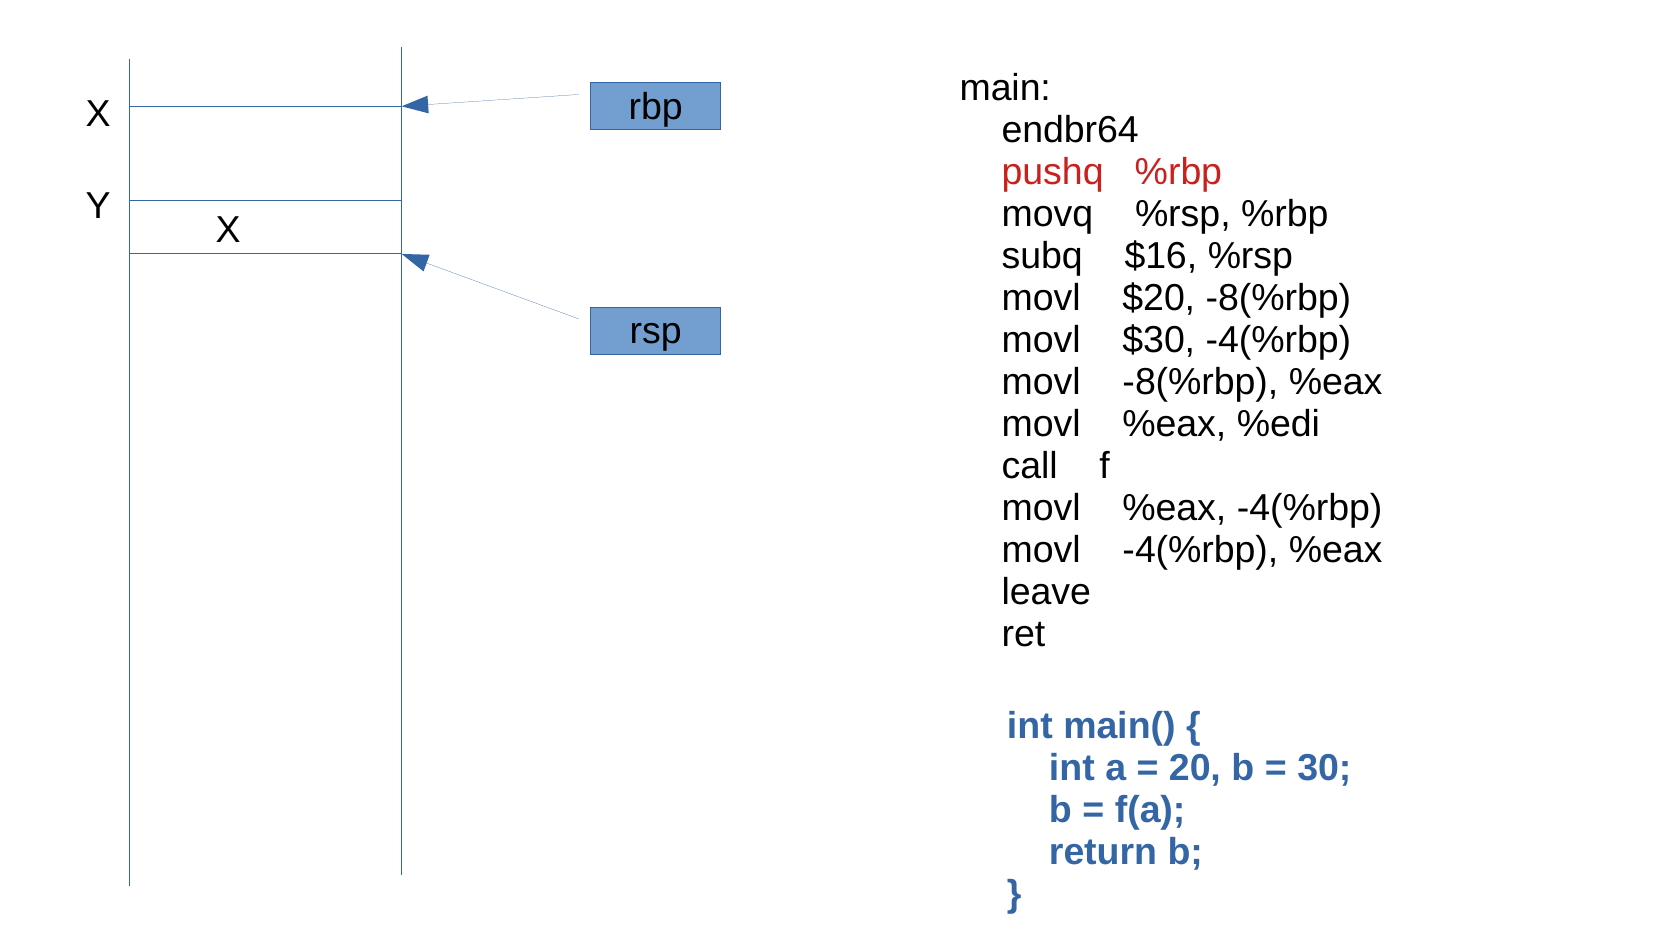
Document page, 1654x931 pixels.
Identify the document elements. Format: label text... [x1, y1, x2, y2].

text_box X [200, 200, 319, 253]
text_box int main() { int a = 20, b = 30; b = f(a); return b; } [992, 696, 1446, 922]
text_box rsp [590, 307, 721, 355]
text_box rbp [590, 82, 721, 130]
text_box Y [70, 177, 190, 234]
text_box X [200, 254, 319, 258]
text_box X [70, 84, 190, 142]
text_box main: endbr64 pushq %rbp movq %rsp, %rbp subq $16, %rsp movl $20, -8(%rbp) movl $30, -4(%rbp) movl -8(%rbp), %eax movl %eax, %edi call f movl %eax, -4(%rbp) movl -4(%rbp), %eax leave ret [944, 59, 1607, 662]
